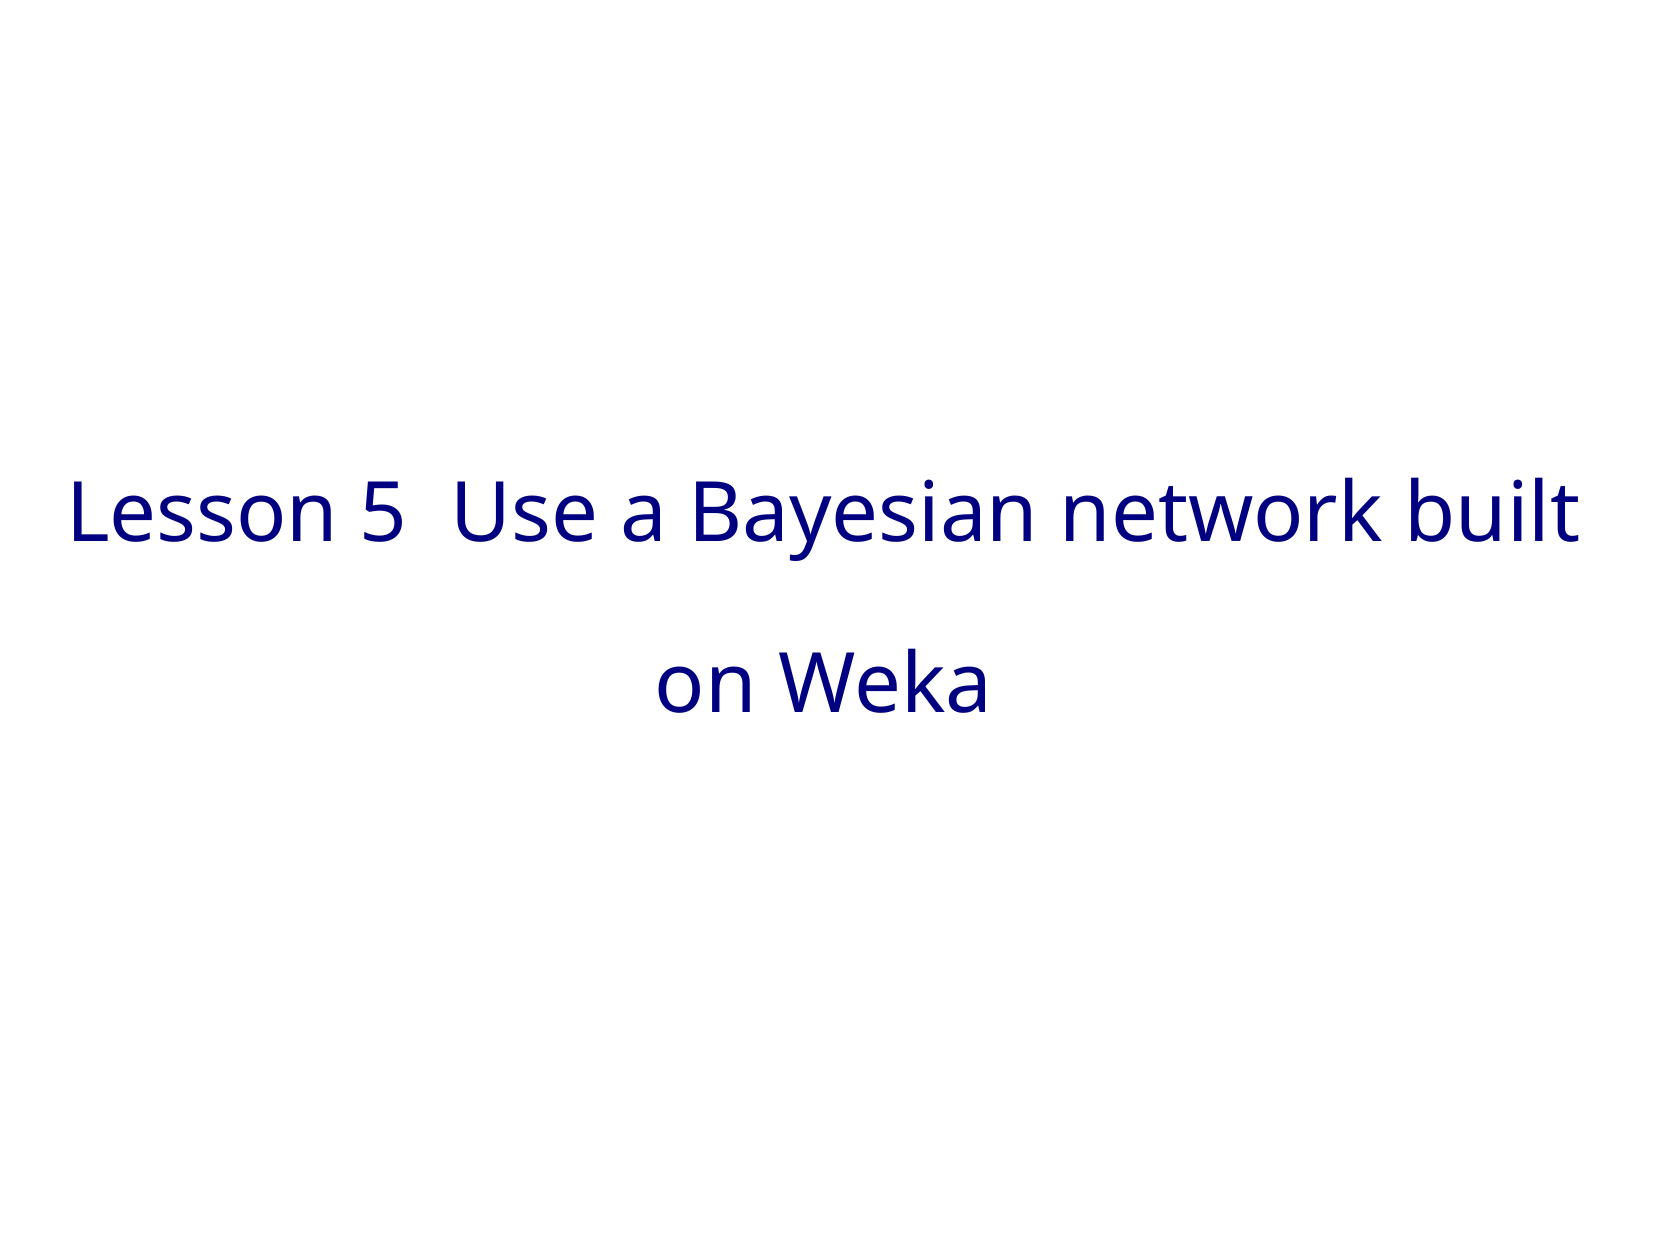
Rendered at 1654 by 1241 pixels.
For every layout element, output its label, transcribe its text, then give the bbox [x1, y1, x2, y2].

title Lesson 5 Use a Bayesian network built on Weka [17, 454, 1630, 679]
